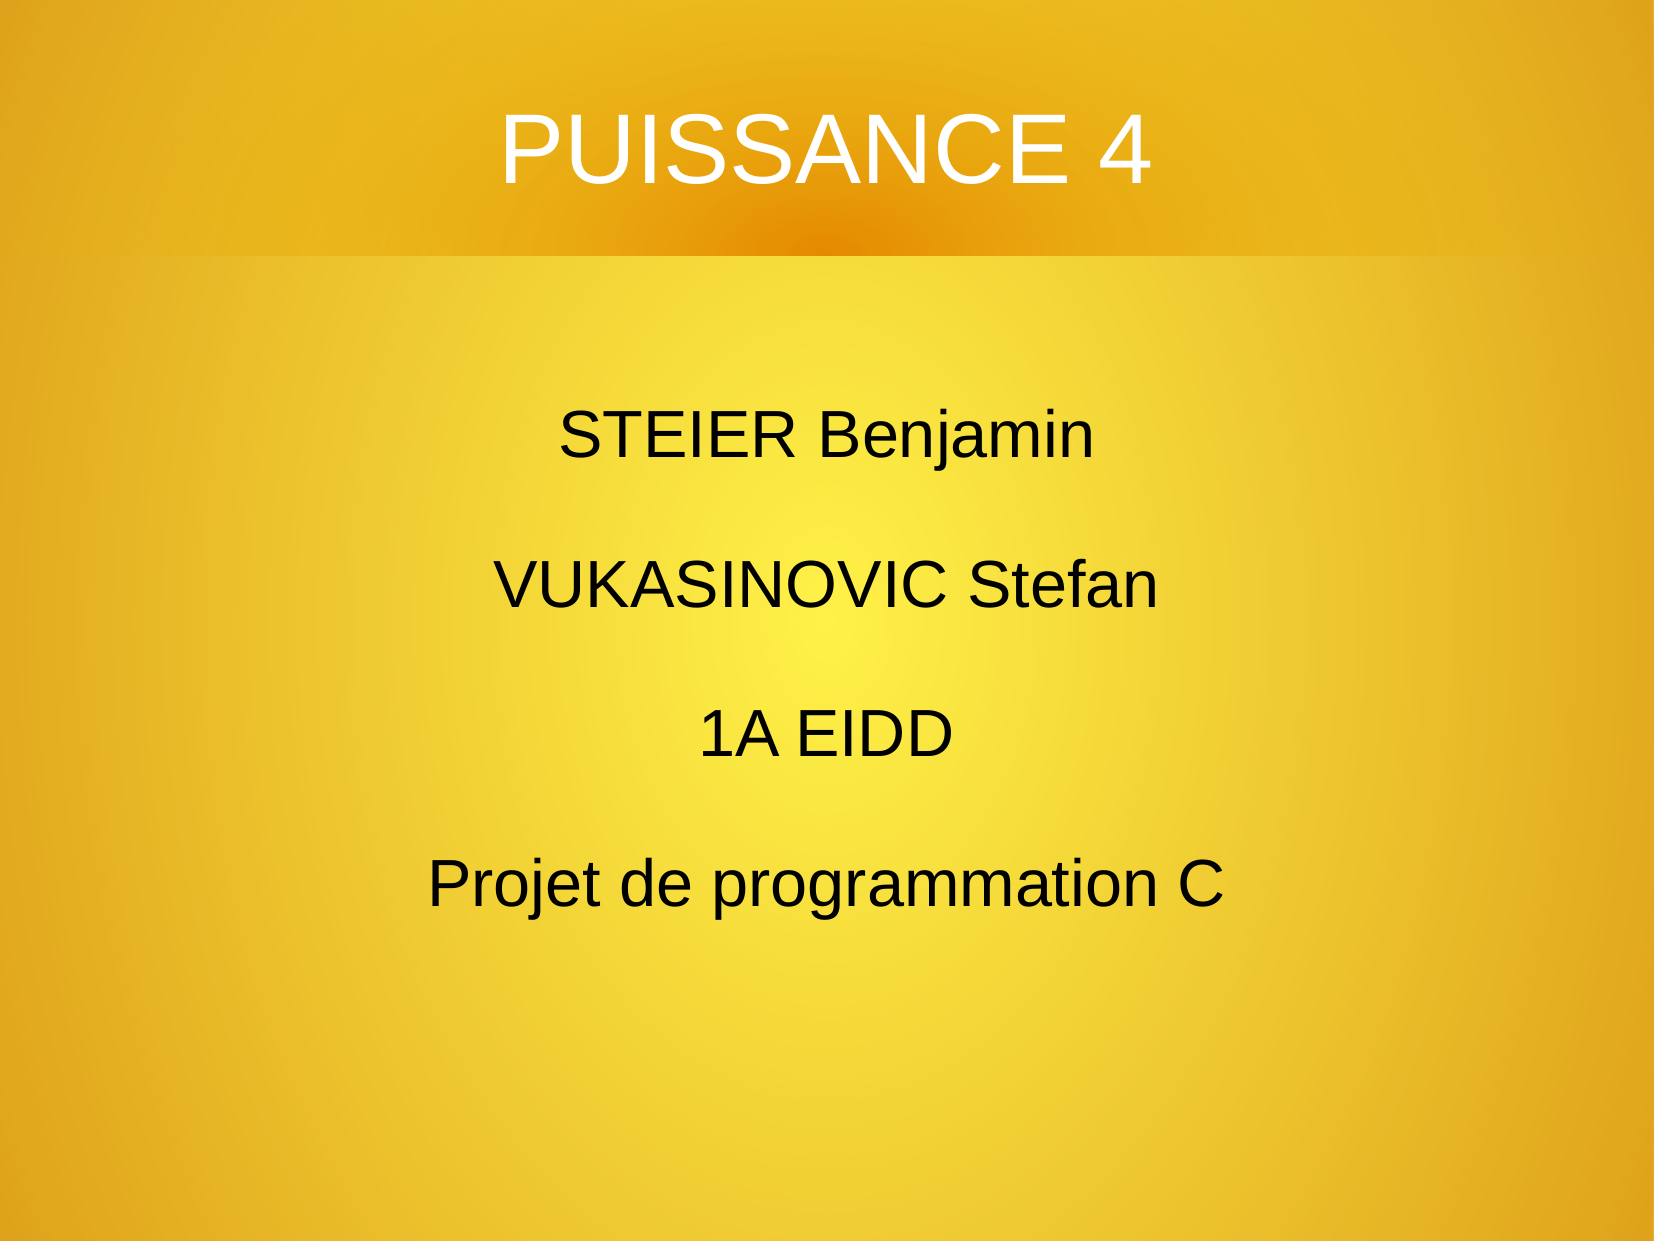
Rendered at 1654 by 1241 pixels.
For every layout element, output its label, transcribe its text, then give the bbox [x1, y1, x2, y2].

title PUISSANCE 4 [82, 47, 1571, 252]
subtitle STEIER Benjamin VUKASINOVIC Stefan 1A EIDD Projet de programmation C [82, 299, 1571, 1019]
